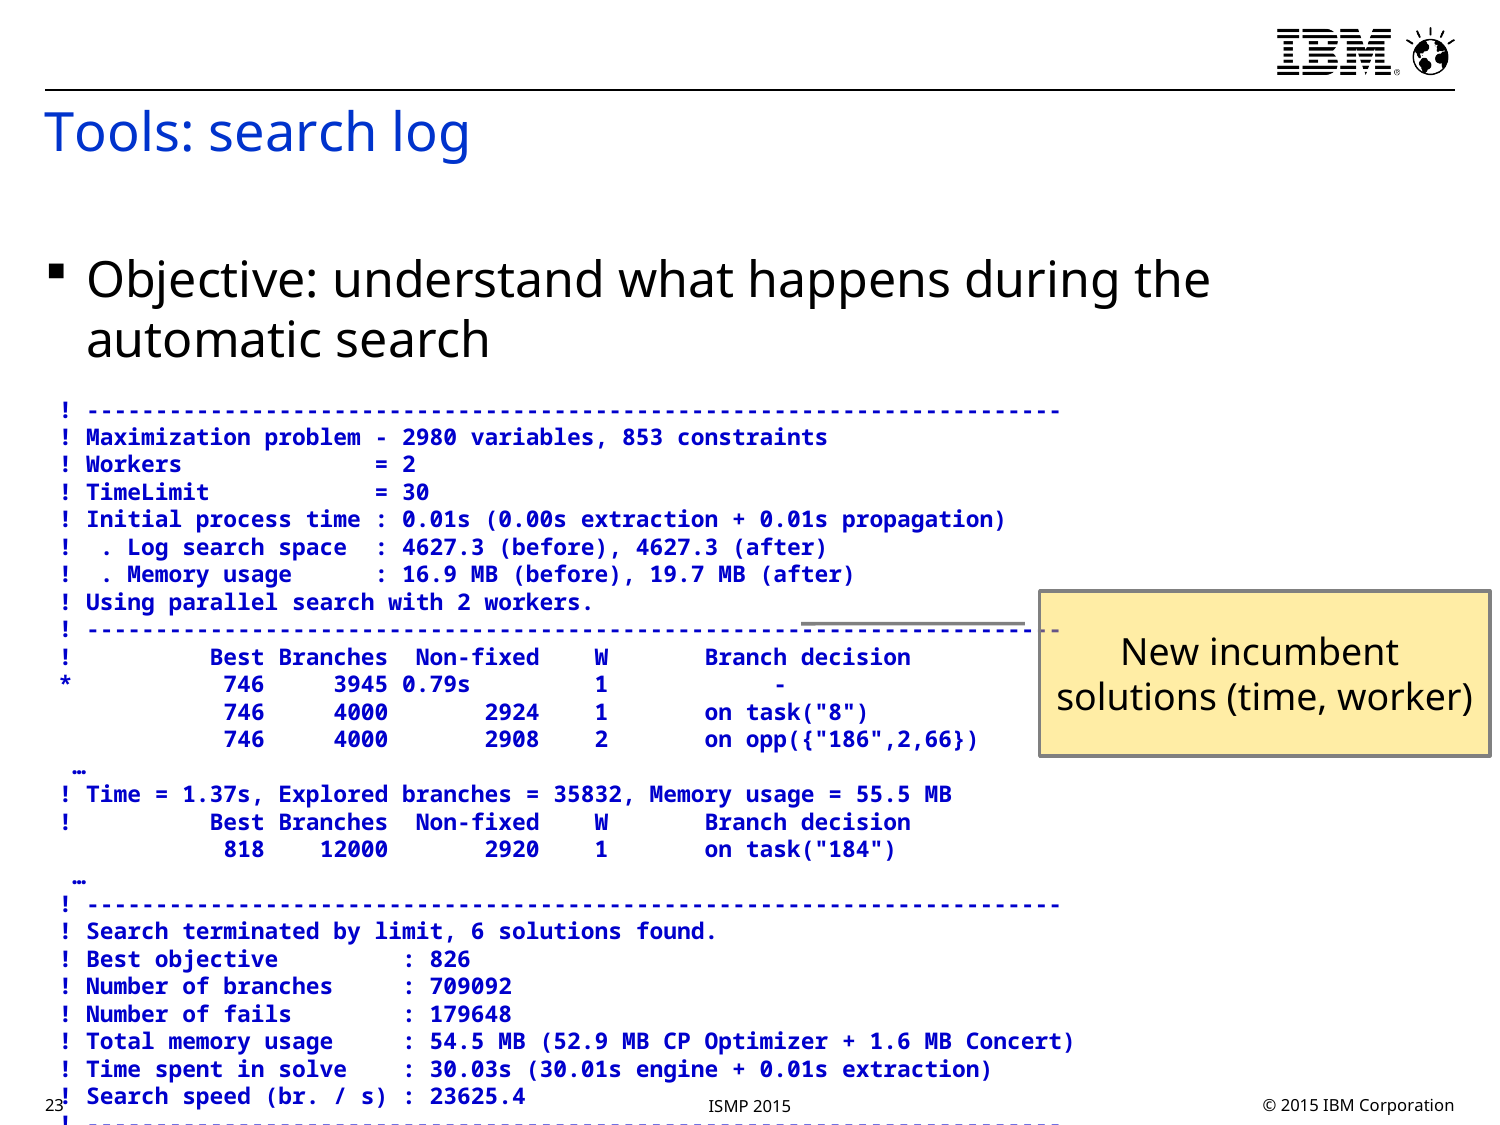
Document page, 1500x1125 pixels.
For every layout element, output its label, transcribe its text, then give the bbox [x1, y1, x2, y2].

title Tools: search log [29, 97, 1455, 203]
list Objective: understand what happens during the automatic search ! ----------------------------------------------------------------------- ! Maximization problem - 2980 variables, 853 constraints ! Workers = 2 ! TimeLimit = 30 ! Initial process time : 0.01s (0.00s extraction + 0.01s propagation) ! . Log search space : 4627.3 (before), 4627.3 (after) ! . Memory usage : 16.9 MB (before), 19.7 MB (after) ! Using parallel search with 2 workers. ! ----------------------------------------------------------------------- ! Best Branches Non-fixed W Branch decision * 746 3945 0.79s 1 - 746 4000 2924 1 on task("8") 746 4000 2908 2 on opp({"186",2,66}) … ! Time = 1.37s, Explored branches = 35832, Memory usage = 55.5 MB ! Best Branches Non-fixed W Branch decision 818 12000 2920 1 on task("184") … ! ----------------------------------------------------------------------- ! Search terminated by limit, 6 solutions found. ! Best objective : 826 ! Number of branches : 709092 ! Number of fails : 179648 ! Total memory usage : 54.5 MB (52.9 MB CP Optimizer + 1.6 MB Concert) ! Time spent in solve : 30.03s (30.01s engine + 0.01s extraction) ! Search speed (br. / s) : 23625.4 ! ----------------------------------------------------------------------- [29, 239, 1455, 1085]
text_box New incumbent solutions (time, worker) [1040, 591, 1490, 756]
picture [1260, 10, 1468, 90]
